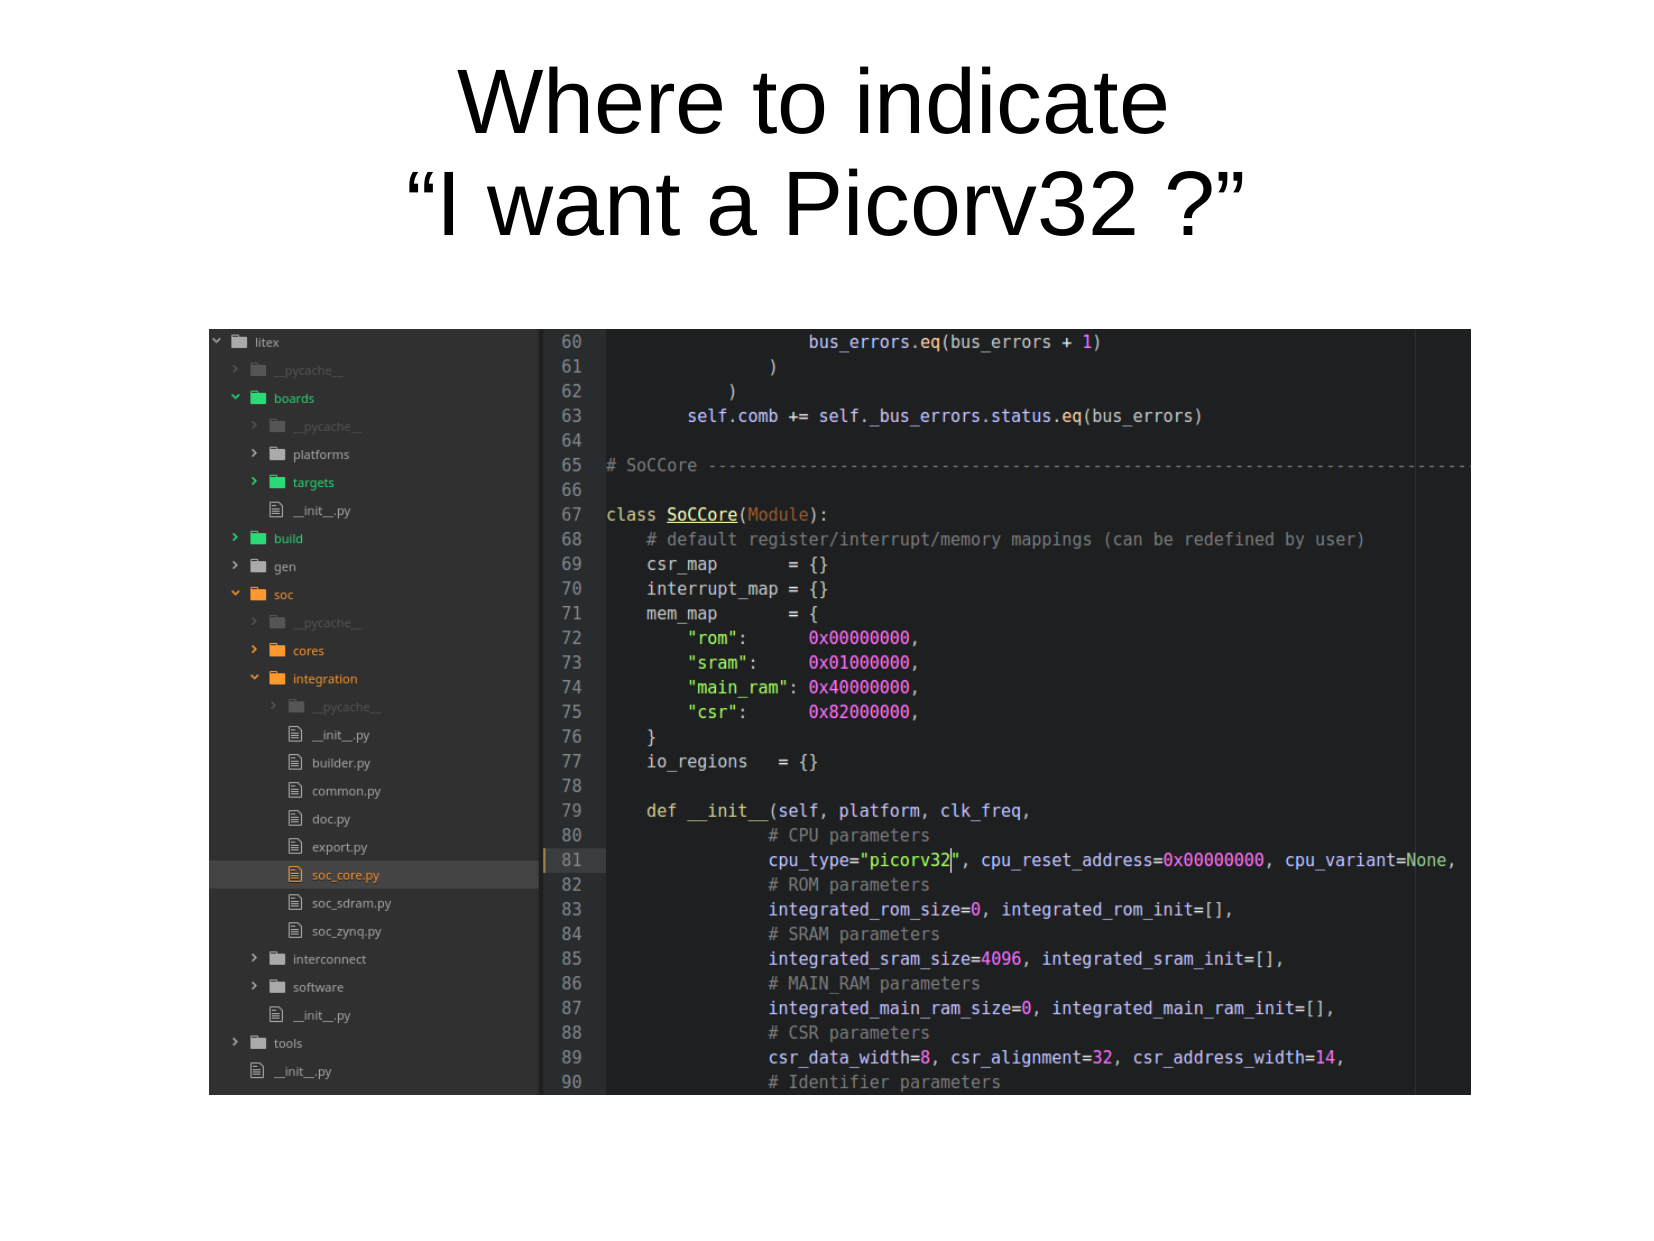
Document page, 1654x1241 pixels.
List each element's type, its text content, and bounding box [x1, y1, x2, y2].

picture [209, 329, 1471, 1096]
title Where to indicate “I want a Picorv32 ?” [82, 49, 1571, 257]
